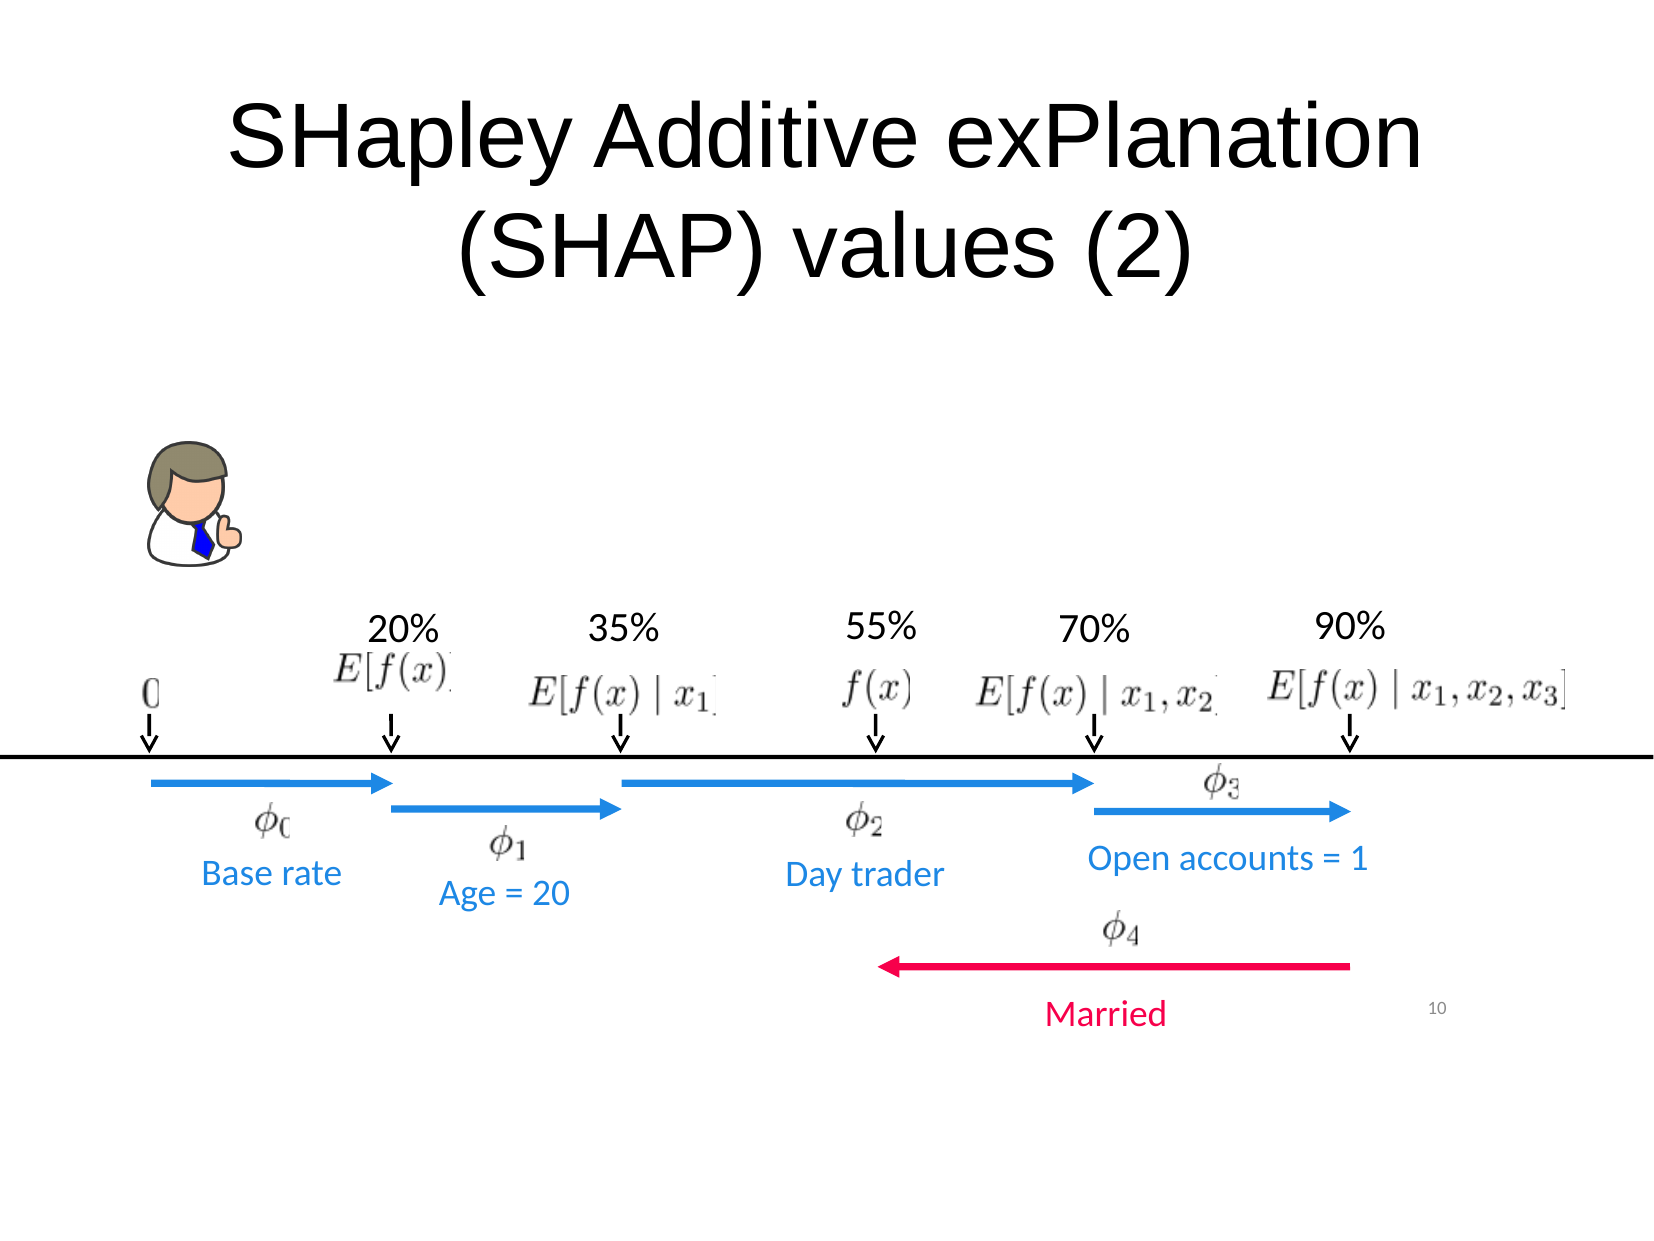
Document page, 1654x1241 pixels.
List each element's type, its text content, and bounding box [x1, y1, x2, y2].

text_box 20% [352, 593, 455, 659]
text_box Day trader [770, 841, 961, 902]
picture [1267, 669, 1565, 710]
picture [254, 802, 290, 839]
picture [973, 675, 1218, 716]
text_box 35% [572, 592, 675, 658]
title SHapley Additive exPlanation (SHAP) values (2) [113, 66, 1540, 306]
picture [147, 441, 242, 567]
text_box Base rate [186, 840, 358, 901]
text_box Age = 20 [423, 860, 586, 921]
text_box 90% [1298, 590, 1401, 656]
text_box 55% [830, 590, 933, 656]
picture [1102, 910, 1138, 947]
picture [845, 801, 882, 837]
picture [841, 669, 910, 710]
text_box Open accounts = 1 [1072, 825, 1384, 886]
picture [332, 652, 451, 692]
picture [1203, 763, 1239, 800]
picture [139, 678, 159, 709]
text_box <number> [1183, 984, 1462, 1029]
picture [528, 675, 716, 716]
text_box 70% [1043, 593, 1146, 659]
picture [488, 825, 525, 860]
text_box Married [1029, 981, 1183, 1042]
